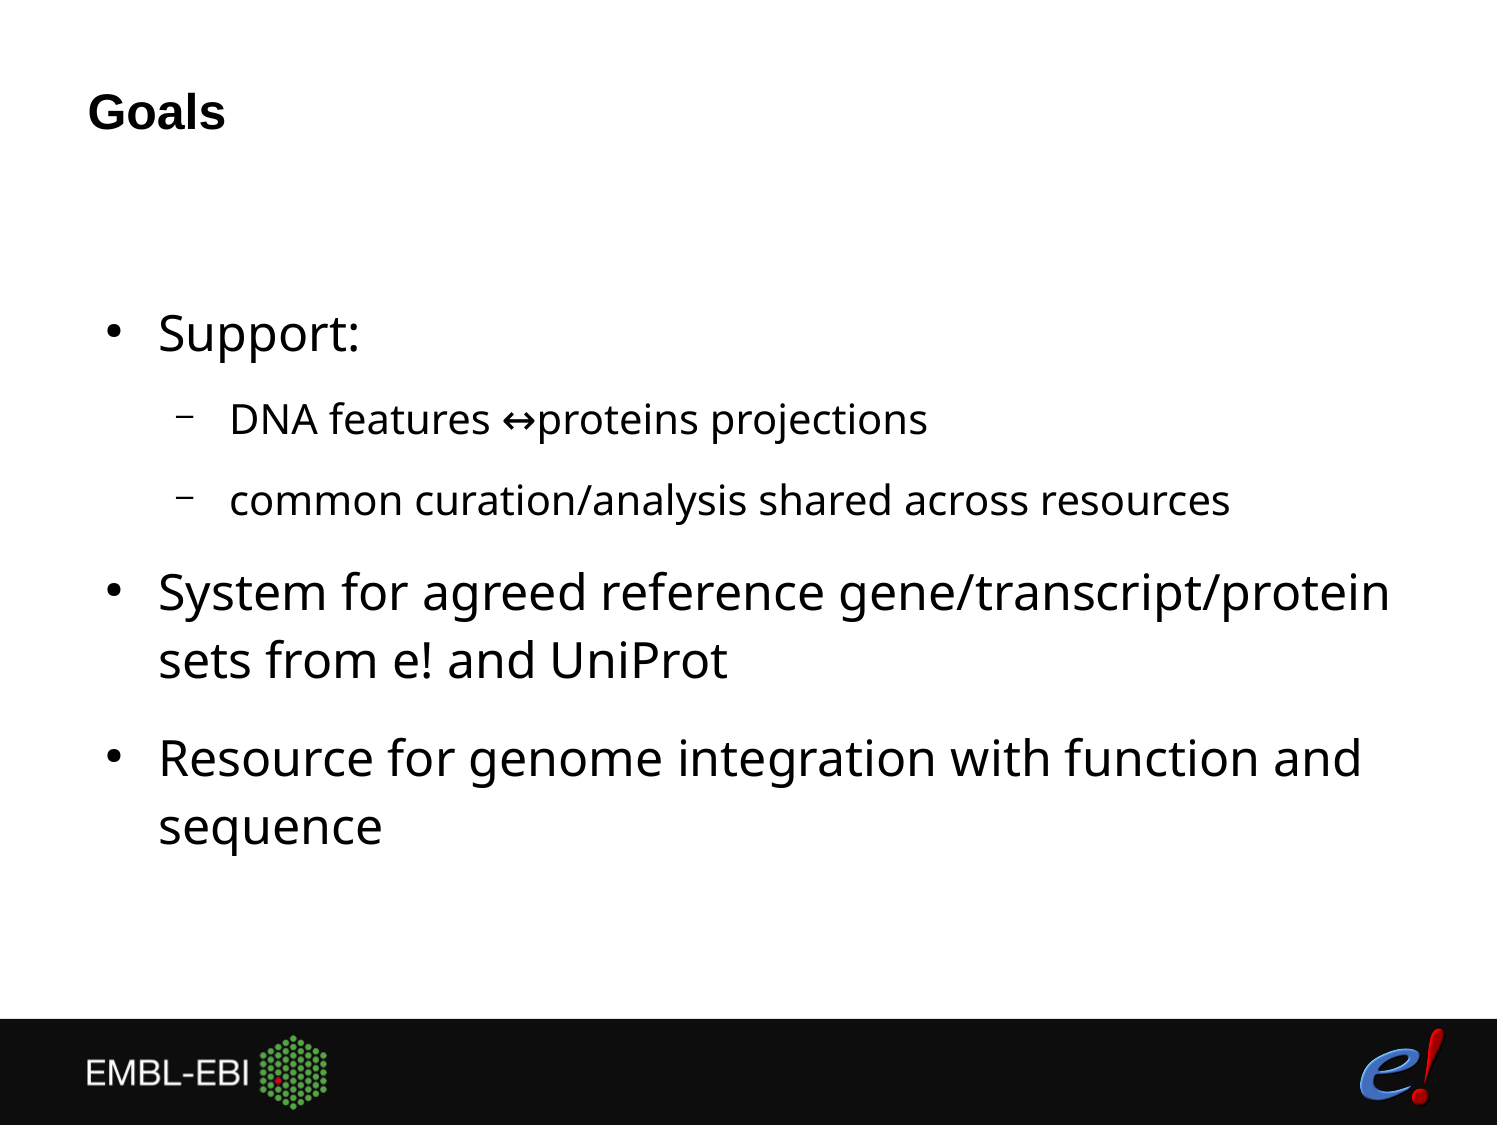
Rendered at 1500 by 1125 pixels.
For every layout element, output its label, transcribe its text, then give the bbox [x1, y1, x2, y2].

list Support: DNA features ↔proteins projections common curation/analysis shared across resources System for agreed reference gene/transcript/protein sets from e! and UniProt Resource for genome integration with function and sequence [87, 200, 1425, 914]
picture [1357, 1026, 1448, 1112]
picture [87, 1035, 327, 1110]
title Goals [87, 50, 1425, 175]
